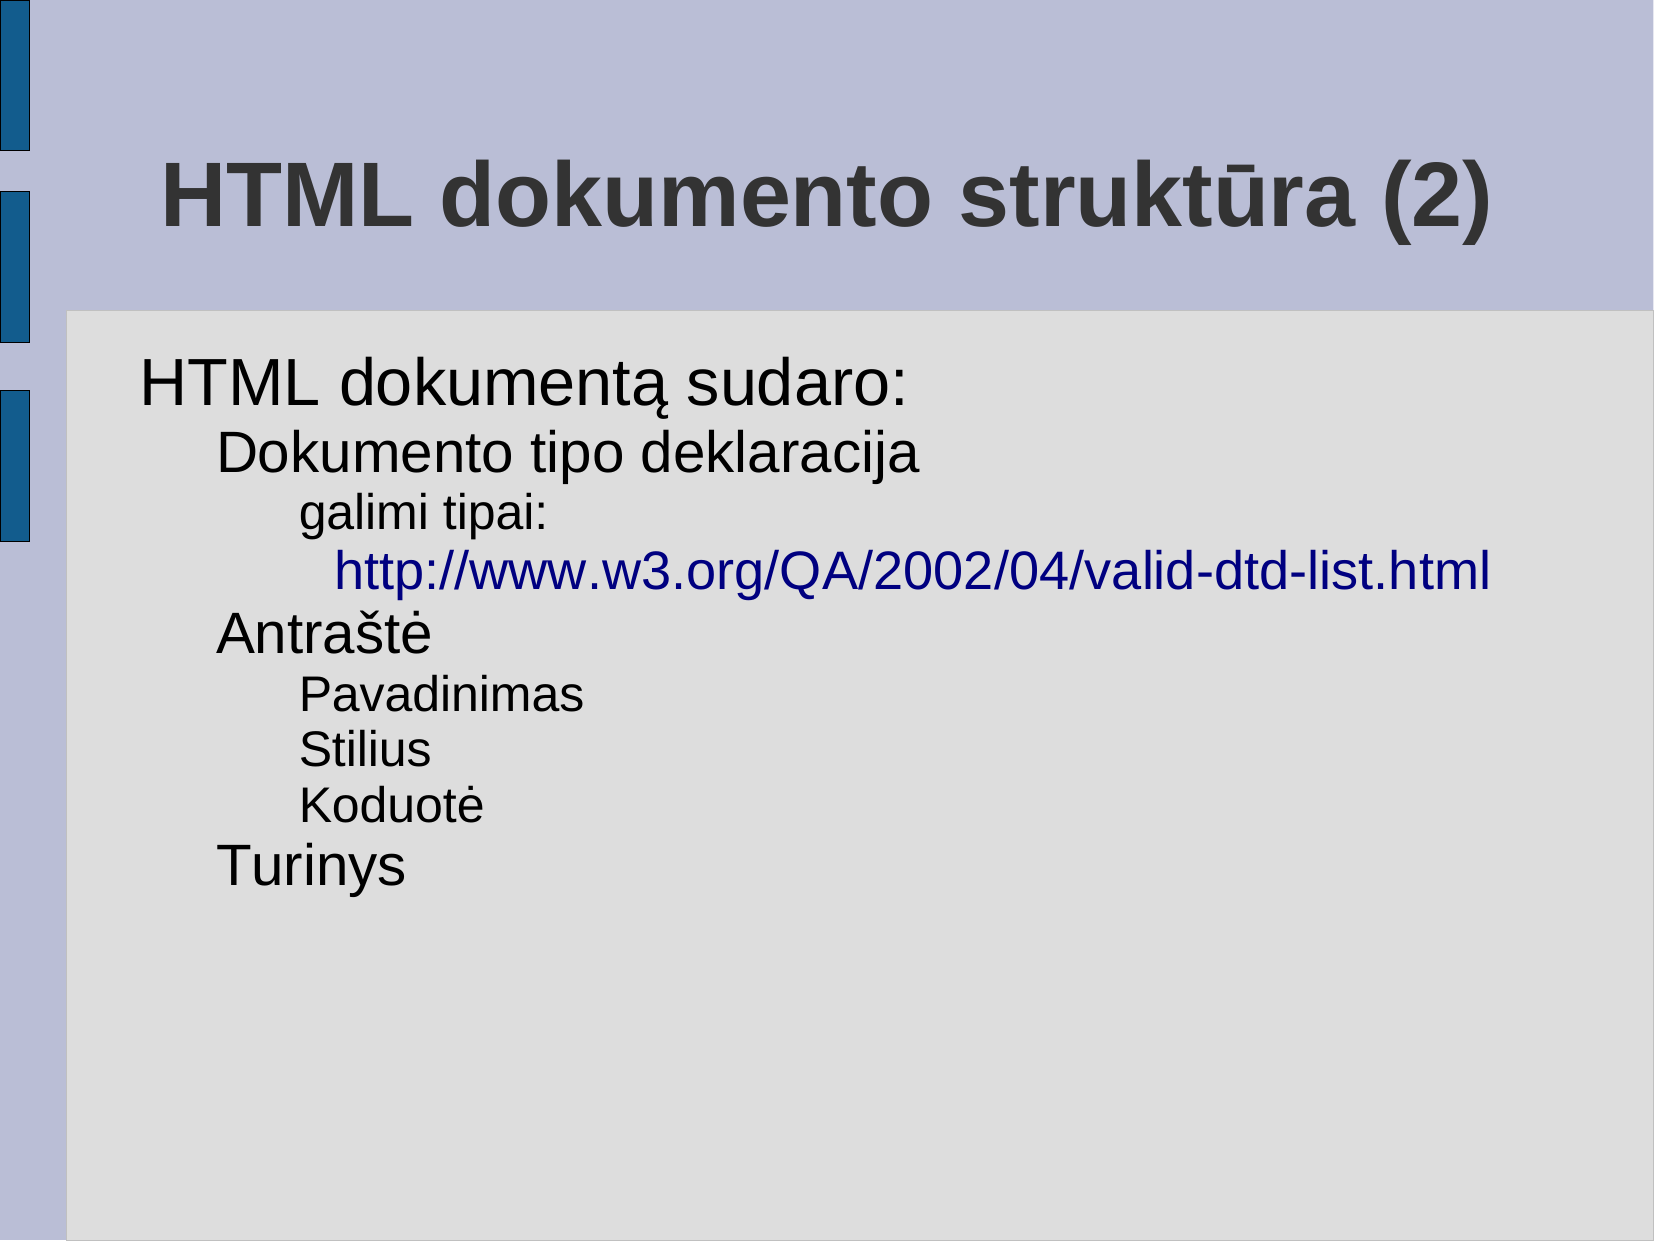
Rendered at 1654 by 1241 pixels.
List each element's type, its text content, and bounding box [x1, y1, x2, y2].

title HTML dokumento struktūra (2) [121, 91, 1534, 299]
list HTML dokumentą sudaro: Dokumento tipo deklaracija galimi tipai: http://www.w3.org/QA/2002/04/valid-dtd-list.html Antraštė Pavadinimas Stilius Koduotė Turinys [121, 344, 1534, 1127]
